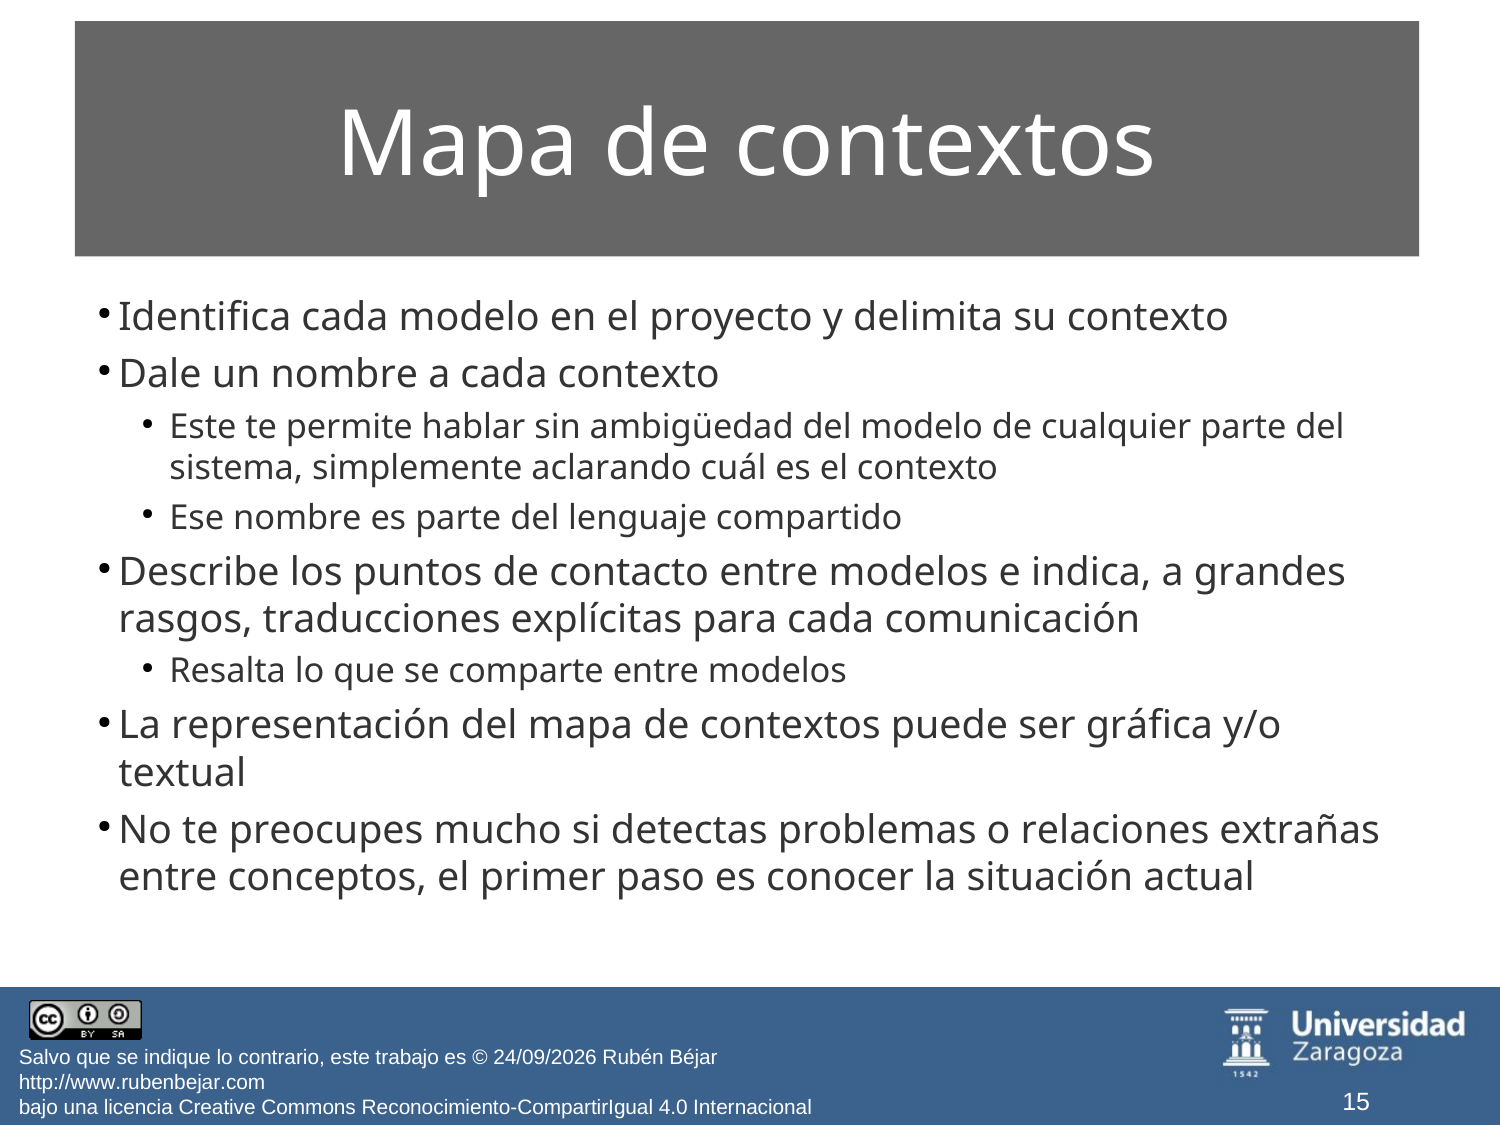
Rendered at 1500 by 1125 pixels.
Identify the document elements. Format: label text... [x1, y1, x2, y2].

list Identifica cada modelo en el proyecto y delimita su contexto Dale un nombre a cada contexto Este te permite hablar sin ambigüedad del modelo de cualquier parte del sistema, simplemente aclarando cuál es el contexto Ese nombre es parte del lenguaje compartido Describe los puntos de contacto entre modelos e indica, a grandes rasgos, traducciones explícitas para cada comunicación Resalta lo que se comparte entre modelos La representación del mapa de contextos puede ser gráfica y/o textual No te preocupes mucho si detectas problemas o relaciones extrañas entre conceptos, el primer paso es conocer la situación actual [82, 283, 1418, 957]
picture [0, 987, 1500, 1125]
title Mapa de contextos [74, 21, 1420, 257]
